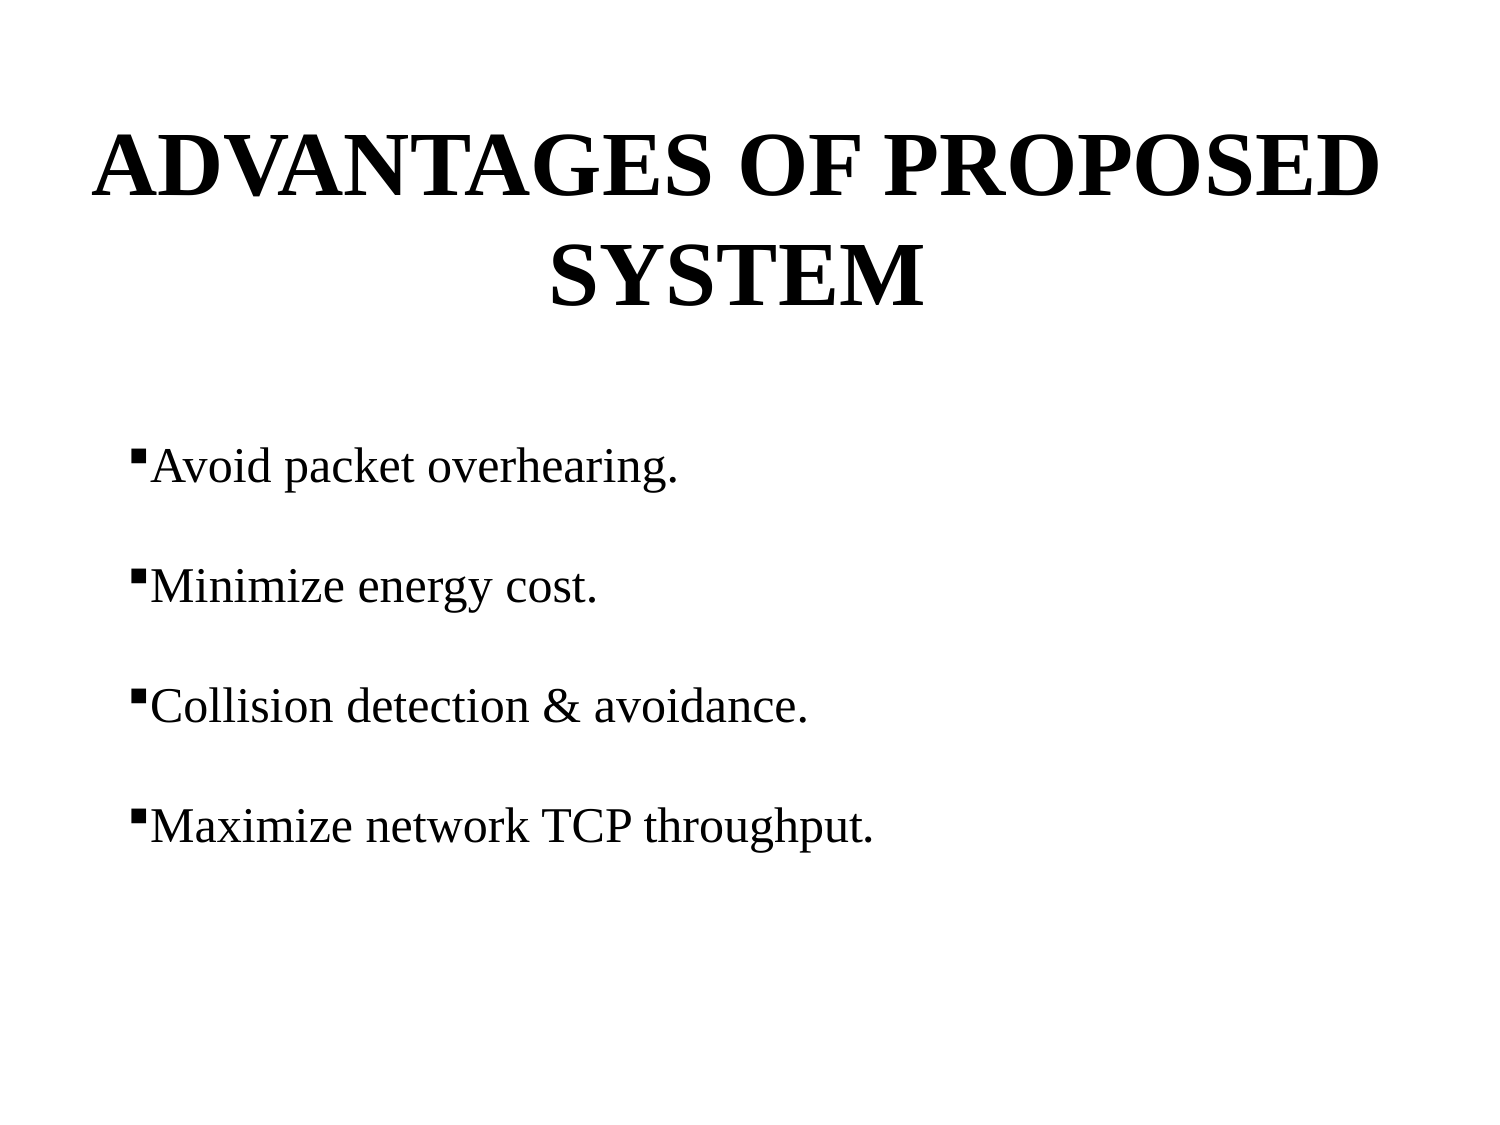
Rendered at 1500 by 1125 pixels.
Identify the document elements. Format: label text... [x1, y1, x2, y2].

text_box Avoid packet overhearing. Minimize energy cost. Collision detection & avoidance. Maximize network TCP throughput. [112, 424, 1438, 860]
title ADVANTAGES OF PROPOSED SYSTEM [62, 174, 1413, 363]
